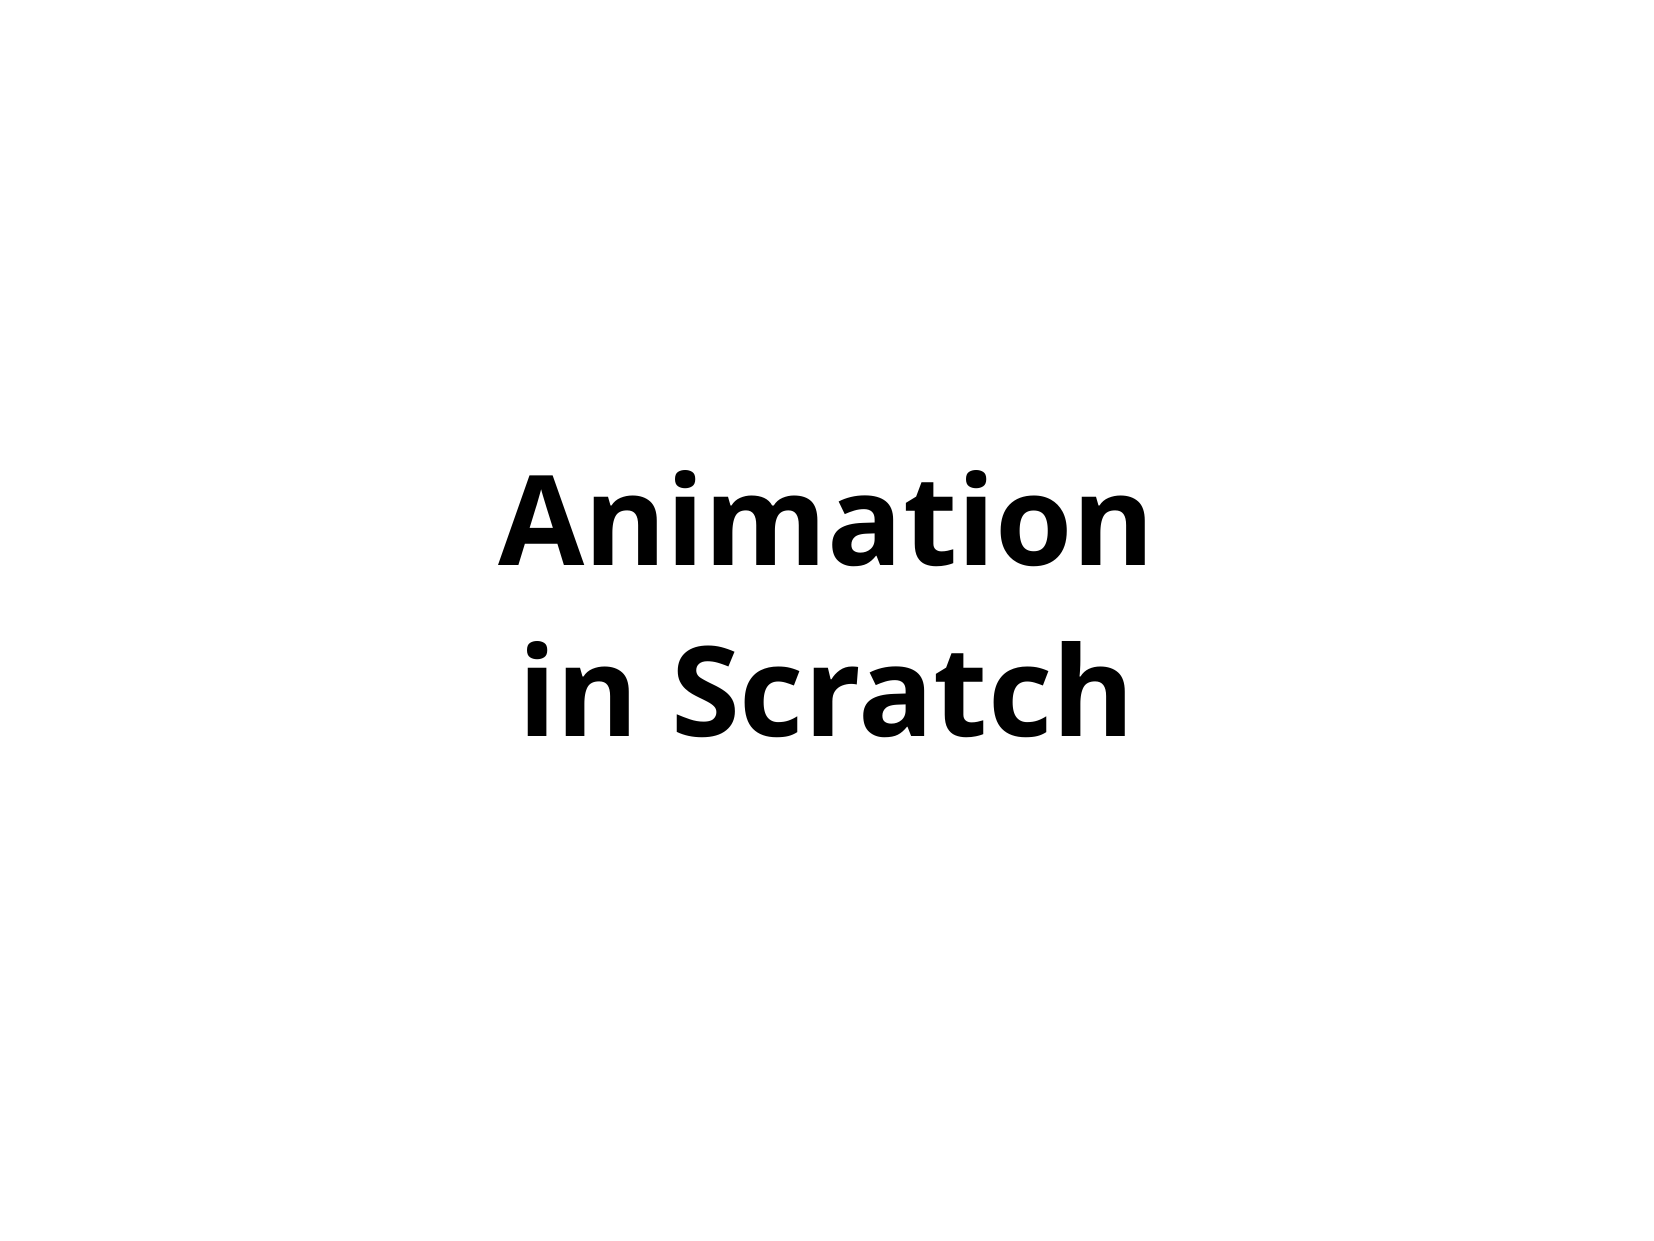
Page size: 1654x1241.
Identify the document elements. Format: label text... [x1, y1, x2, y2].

subtitle Animation in Scratch [23, 82, 1630, 1123]
